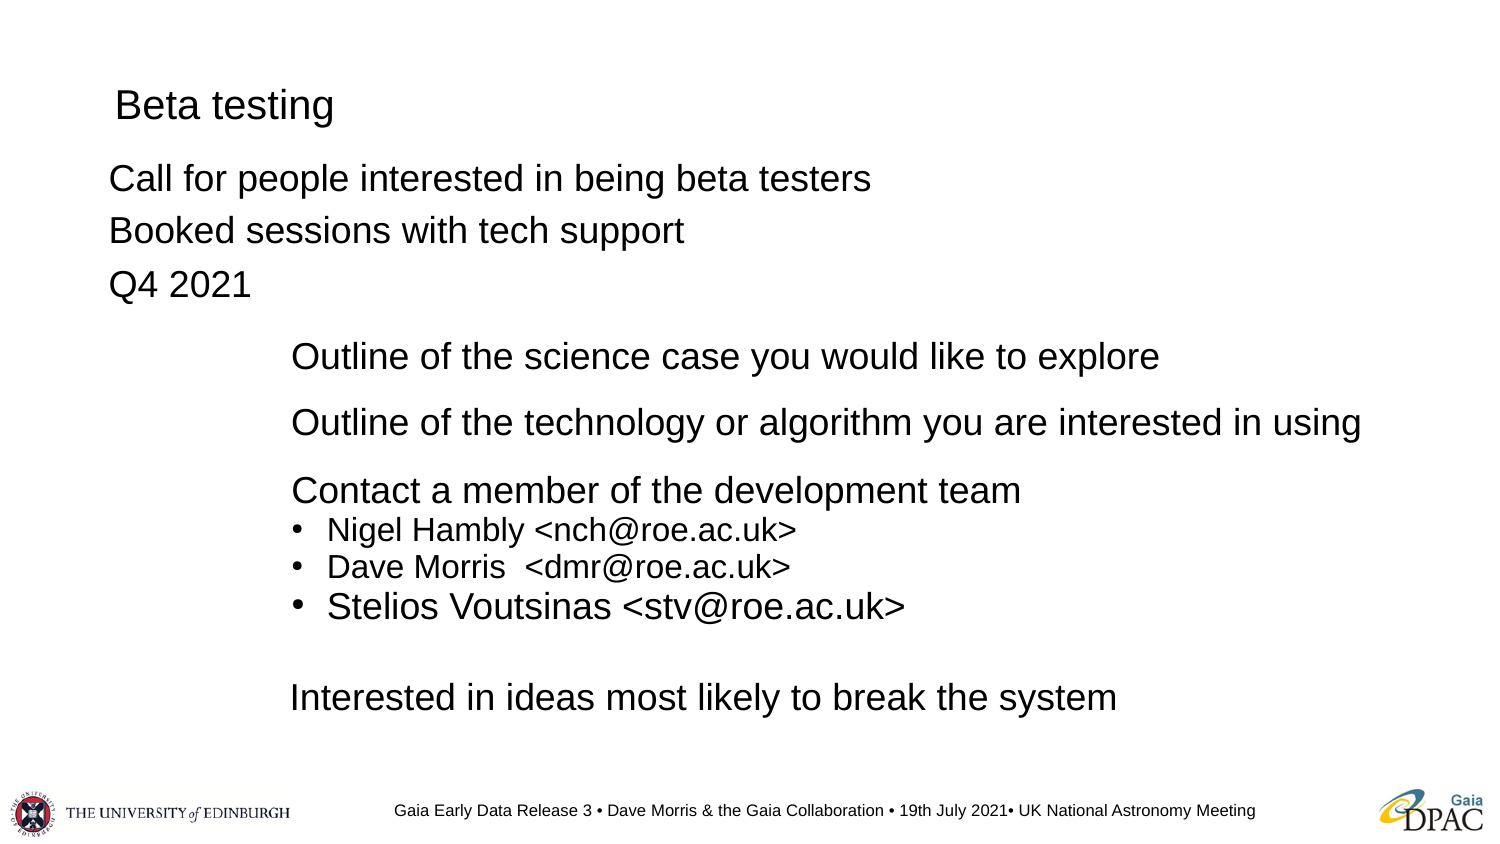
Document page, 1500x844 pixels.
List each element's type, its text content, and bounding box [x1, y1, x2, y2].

text_box Q4 2021 [93, 260, 267, 313]
text_box Booked sessions with tech support [93, 202, 700, 260]
picture [0, 784, 300, 844]
picture [1366, 775, 1500, 844]
text_box Call for people interested in being beta testers [93, 149, 887, 207]
text_box Interested in ideas most likely to break the system [274, 669, 1133, 727]
text_box Outline of the science case you would like to explore [276, 328, 1176, 386]
text_box Beta testing [99, 74, 394, 136]
text_box Contact a member of the development team Nigel Hambly <nch@roe.ac.uk> Dave Morris <dmr@roe.ac.uk> Stelios Voutsinas <stv@roe.ac.uk> [276, 461, 1174, 635]
text_box Outline of the technology or algorithm you are interested in using [276, 393, 1378, 451]
text_box Gaia Early Data Release 3 • Dave Morris & the Gaia Collaboration • 19th July 2021• UK National Astronomy Meeting [379, 782, 1300, 836]
